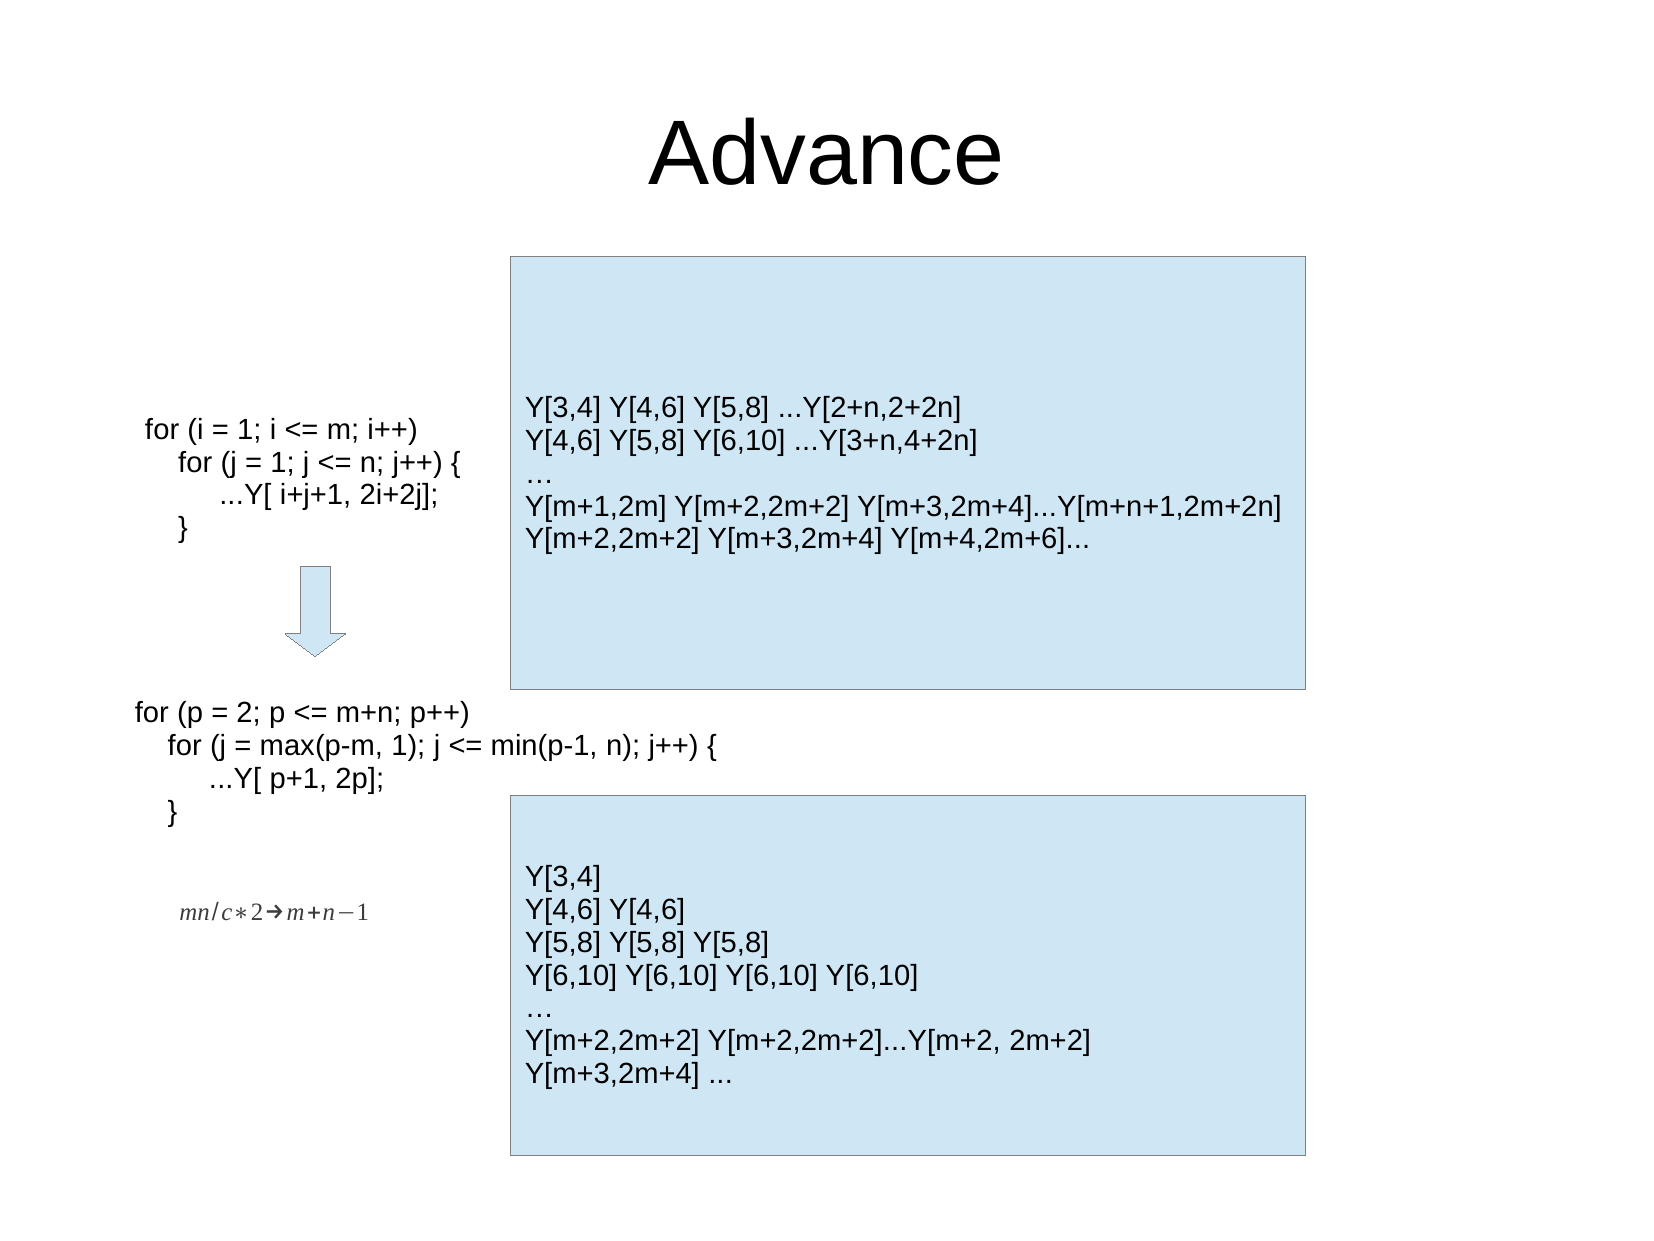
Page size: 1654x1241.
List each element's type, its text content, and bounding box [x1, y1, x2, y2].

title Advance [82, 49, 1571, 257]
text_box for (p = 2; p <= m+n; p++) for (j = max(p-m, 1); j <= min(p-1, n); j++) { ...Y[ p+1, 2p]; } [120, 689, 751, 835]
text_box [285, 566, 346, 657]
text_box for (i = 1; i <= m; i++) for (j = 1; j <= n; j++) { ...Y[ i+j+1, 2i+2j]; } [130, 405, 510, 552]
text_box Y[3,4] Y[4,6] Y[5,8] ...Y[2+n,2+2n] Y[4,6] Y[5,8] Y[6,10] ...Y[3+n,4+2n] … Y[m+1,2m] Y[m+2,2m+2] Y[m+3,2m+4]...Y[m+n+1,2m+2n] Y[m+2,2m+2] Y[m+3,2m+4] Y[m+4,2m+6]... [510, 256, 1306, 690]
text_box Y[3,4] Y[4,6] Y[4,6] Y[5,8] Y[5,8] Y[5,8] Y[6,10] Y[6,10] Y[6,10] Y[6,10] … Y[m+2,2m+2] Y[m+2,2m+2]...Y[m+2, 2m+2] Y[m+3,2m+4] ... [510, 795, 1306, 1156]
chart [173, 898, 376, 927]
